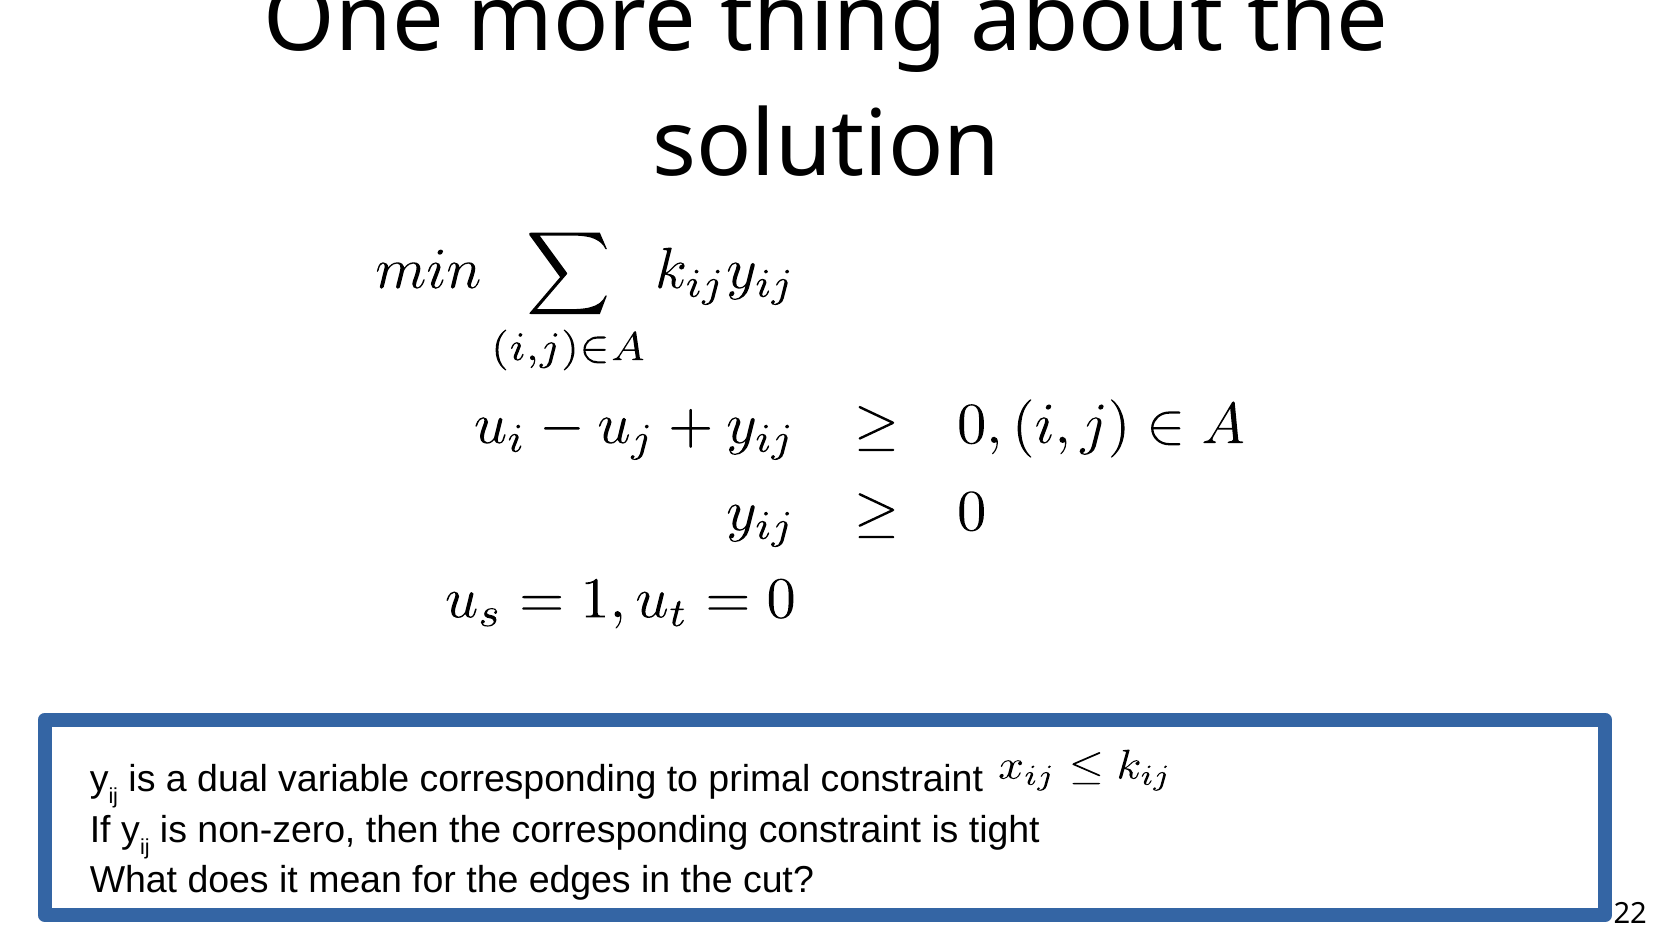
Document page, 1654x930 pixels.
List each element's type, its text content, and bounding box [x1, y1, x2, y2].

text_box yij is a dual variable corresponding to primal constraint If yij is non-zero, then the corresponding constraint is tight What does it mean for the edges in the cut? [75, 749, 1546, 889]
title One more thing about the solution [82, 19, 1571, 135]
text_box [375, 226, 1246, 629]
text_box [998, 749, 1171, 791]
